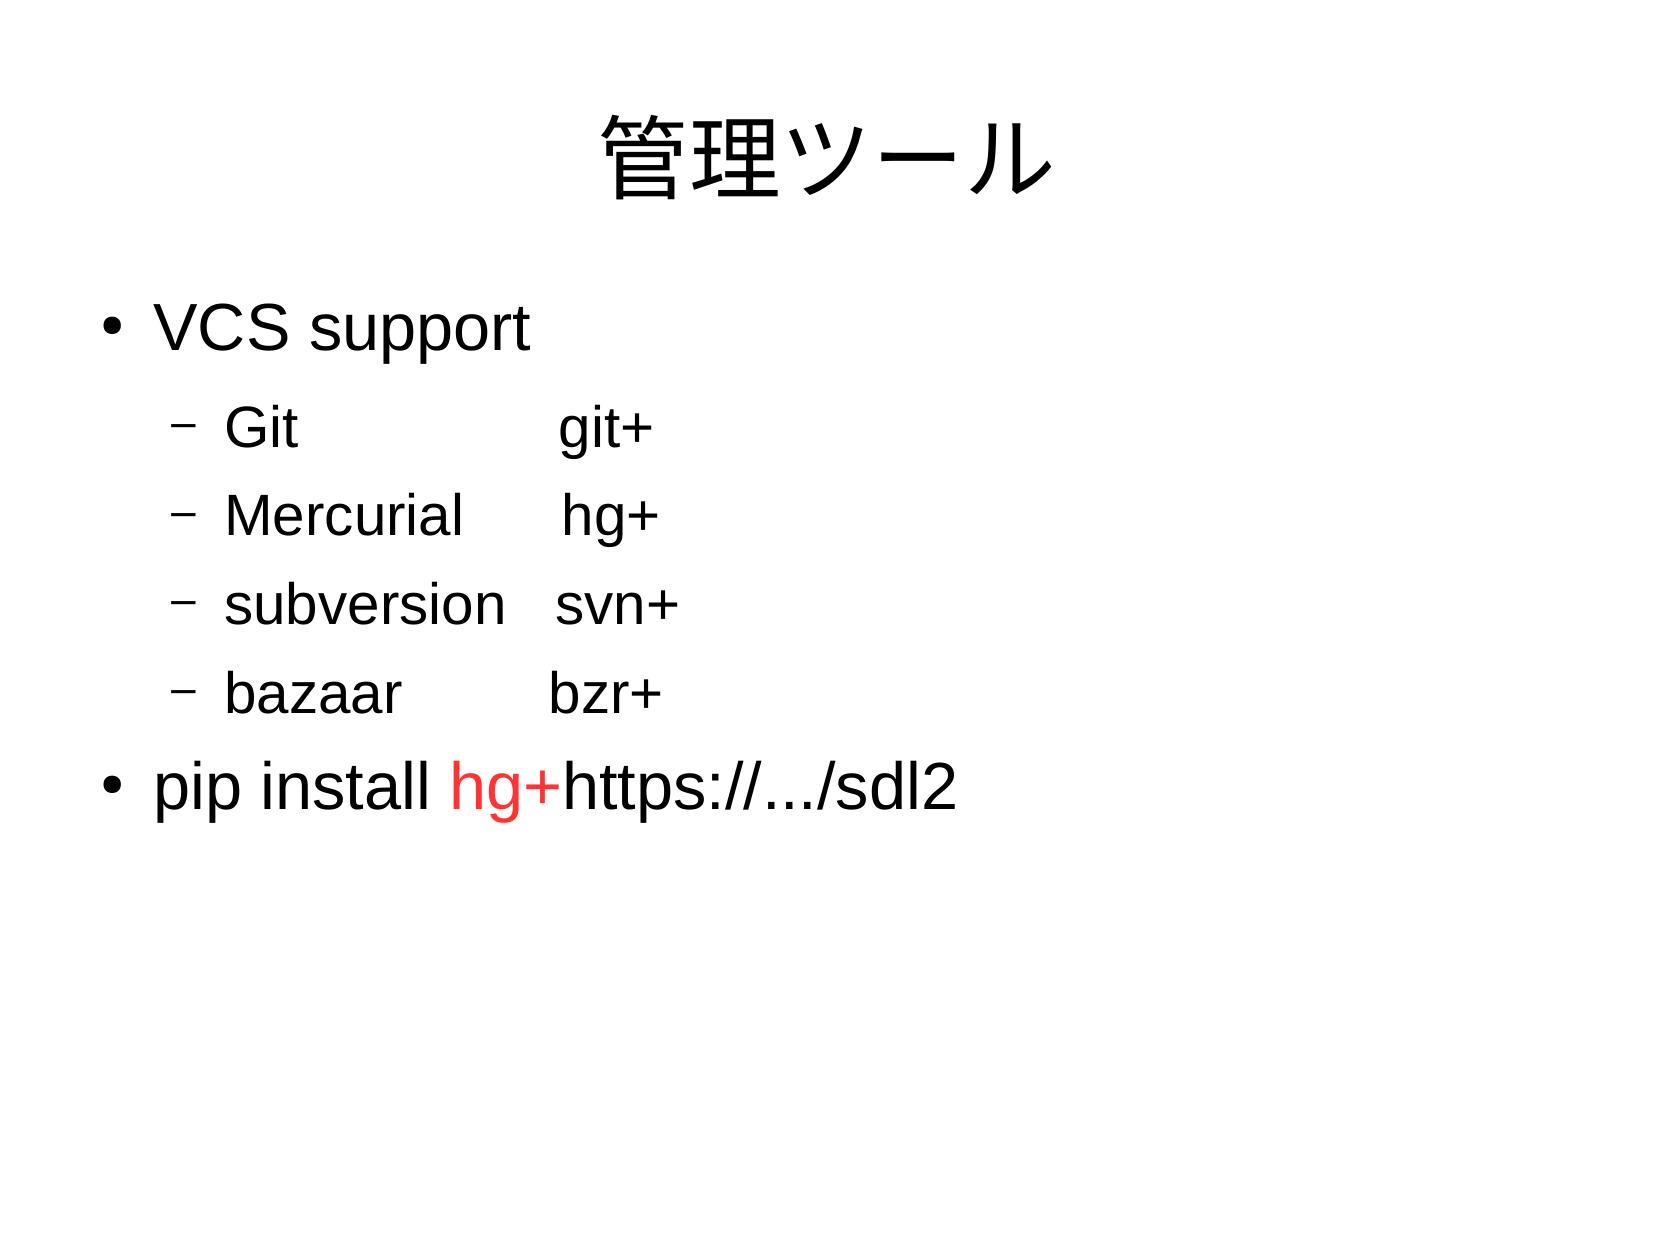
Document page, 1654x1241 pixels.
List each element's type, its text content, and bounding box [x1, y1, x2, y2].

list VCS support Git git+ Mercurial hg+ subversion svn+ bazaar bzr+ pip install hg+https://.../sdl2 [82, 290, 1571, 1010]
title 管理ツール [82, 49, 1571, 257]
